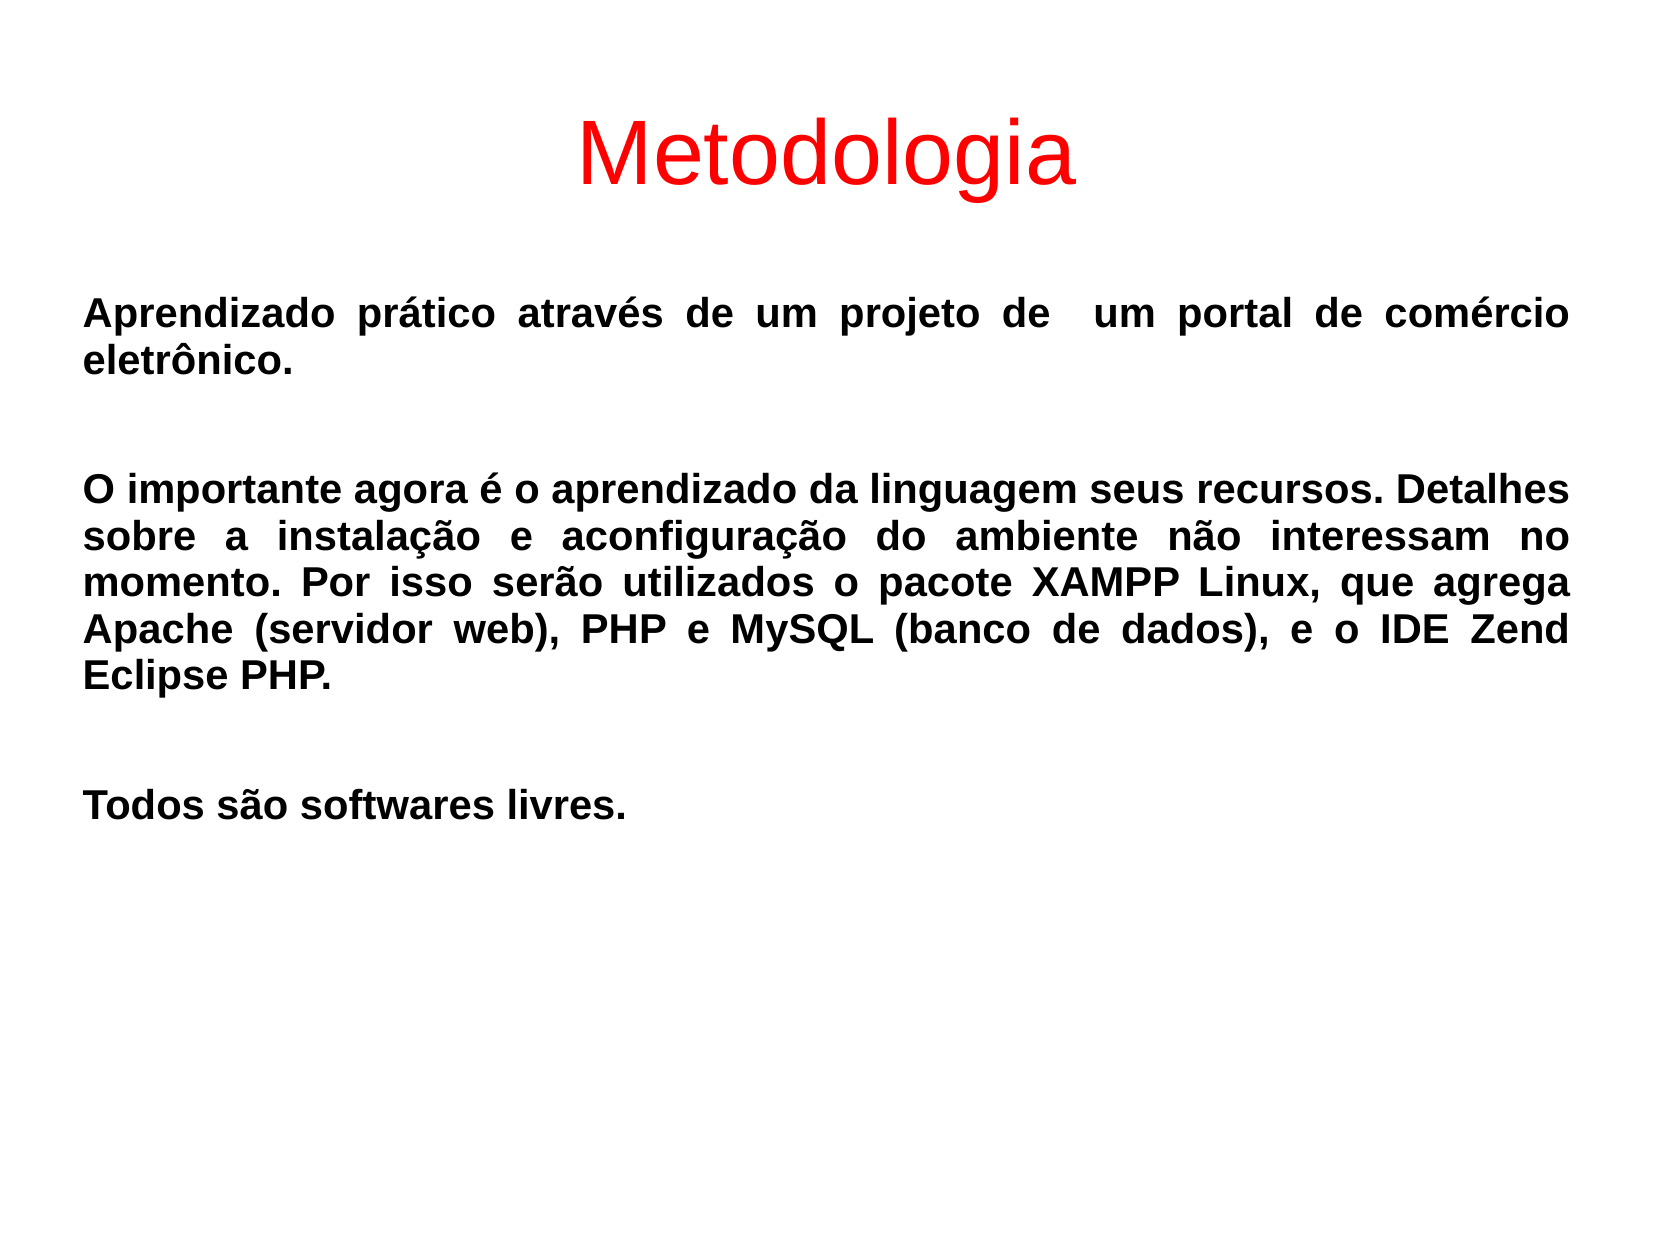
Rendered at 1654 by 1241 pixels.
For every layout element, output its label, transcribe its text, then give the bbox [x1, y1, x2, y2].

list Aprendizado prático através de um projeto de um portal de comércio eletrônico. O importante agora é o aprendizado da linguagem seus recursos. Detalhes sobre a instalação e aconfiguração do ambiente não interessam no momento. Por isso serão utilizados o pacote XAMPP Linux, que agrega Apache (servidor web), PHP e MySQL (banco de dados), e o IDE Zend Eclipse PHP. Todos são softwares livres. [82, 290, 1571, 1010]
title Metodologia [82, 49, 1571, 257]
